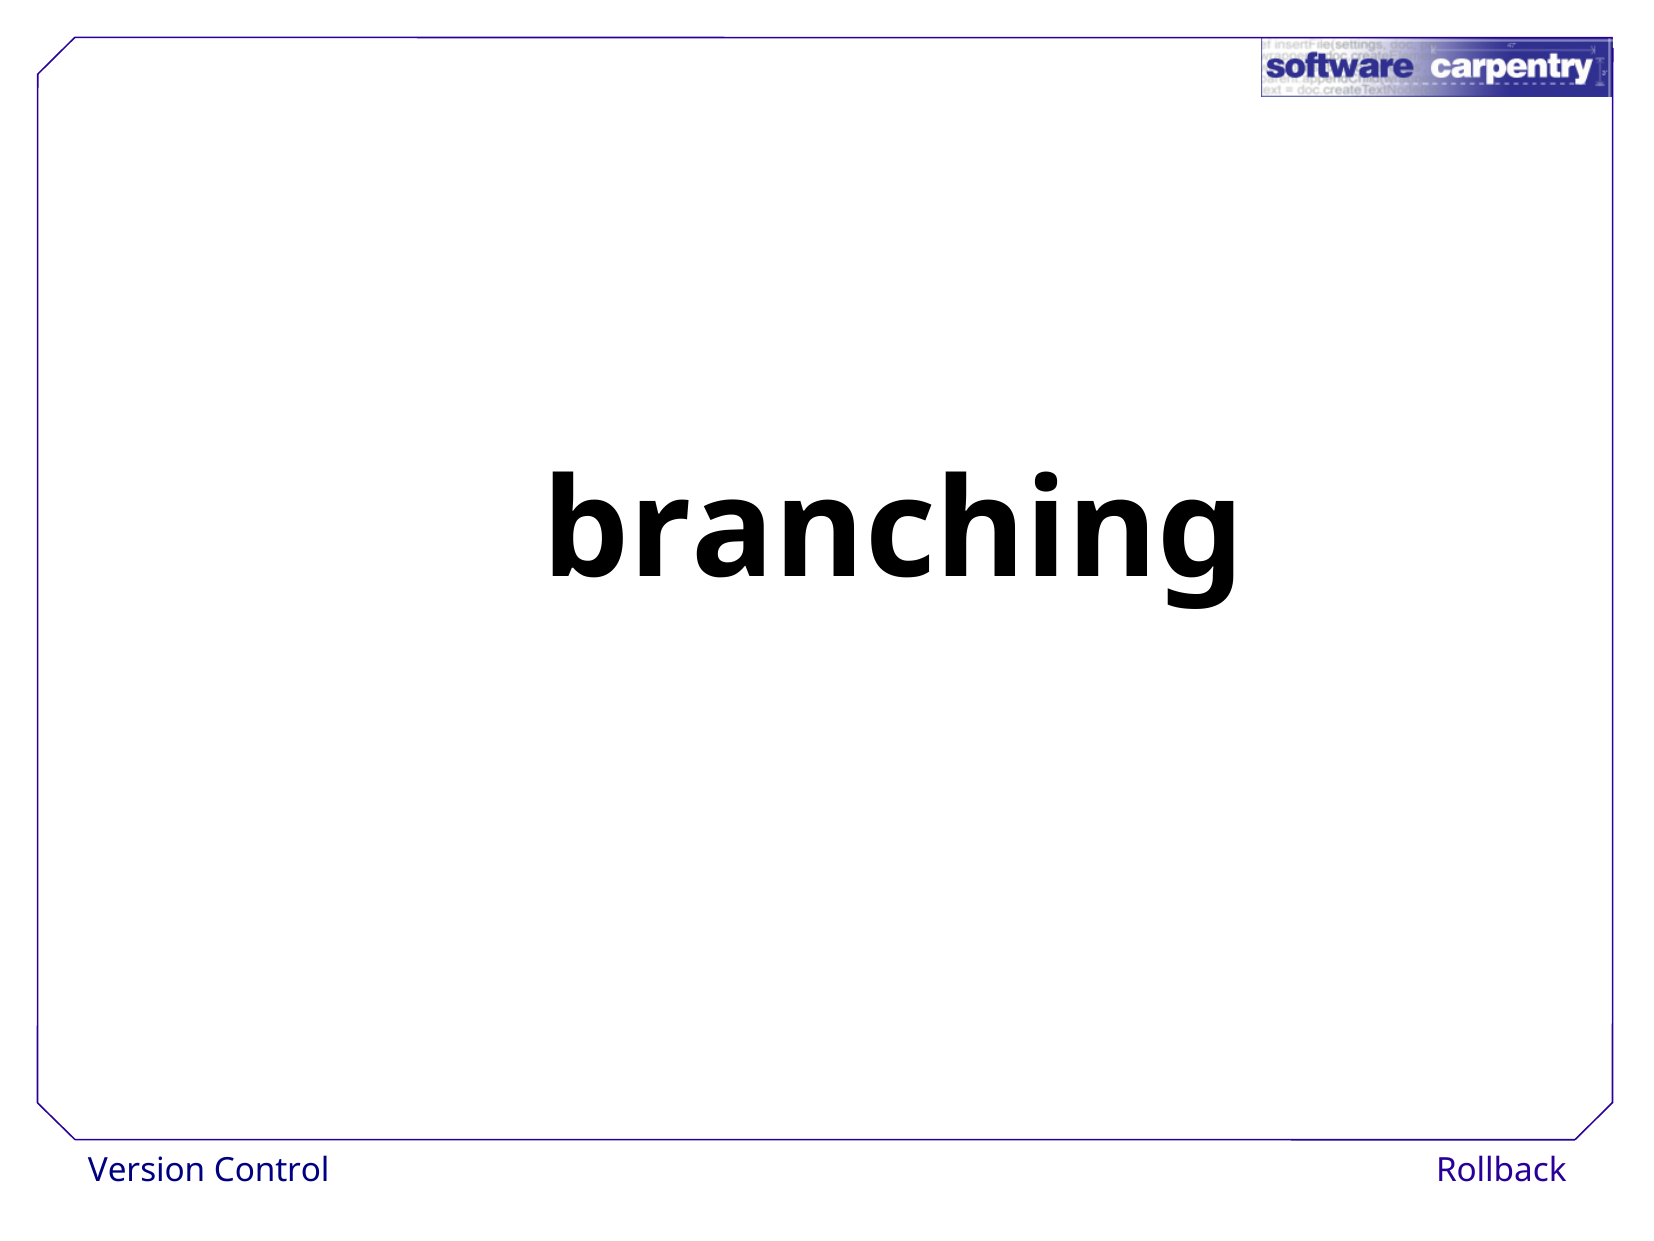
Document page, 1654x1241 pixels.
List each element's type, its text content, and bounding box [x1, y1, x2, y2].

text_box branching [527, 446, 1261, 615]
picture [1261, 39, 1613, 97]
